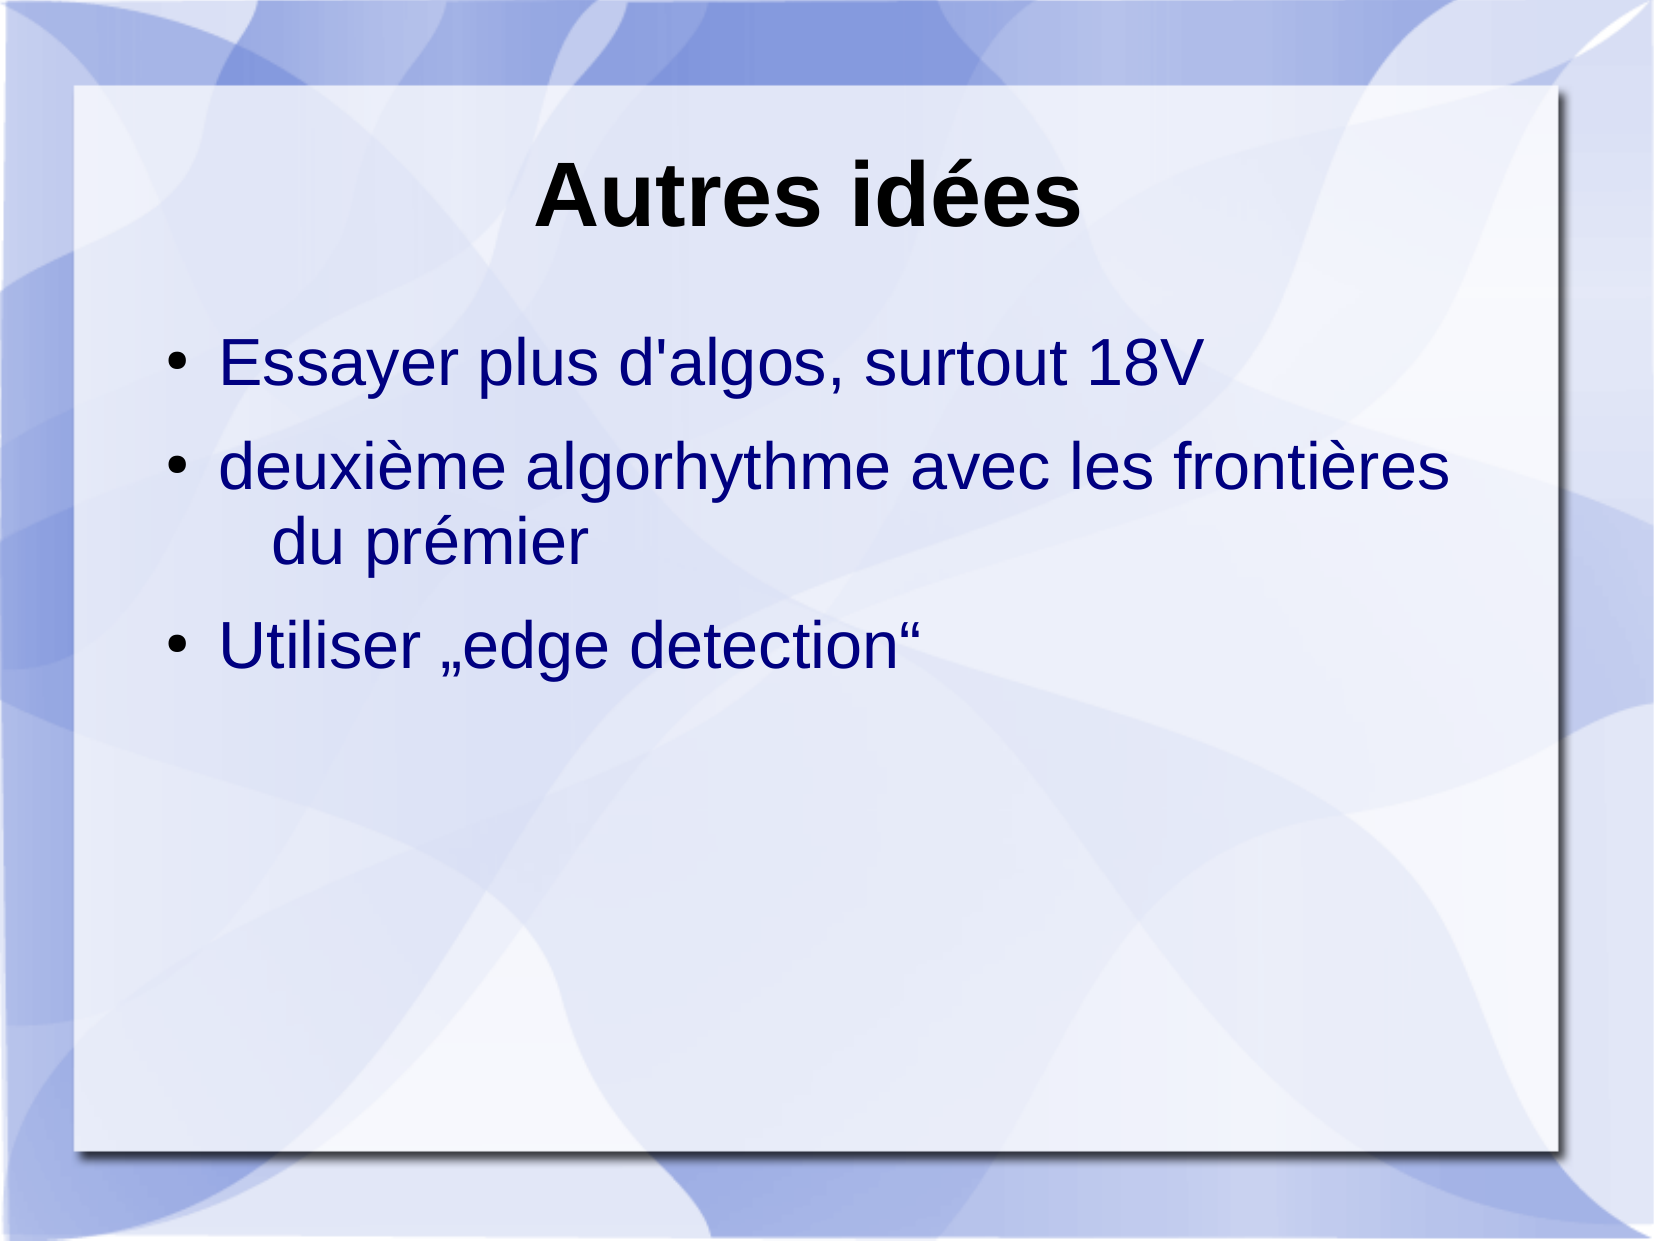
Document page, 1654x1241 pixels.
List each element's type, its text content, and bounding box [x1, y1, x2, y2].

list Essayer plus d'algos, surtout 18V deuxième algorhythme avec les frontières du prémier Utiliser „edge detection“ [129, 324, 1489, 975]
picture [0, 0, 1654, 1241]
title Autres idées [82, 90, 1536, 298]
